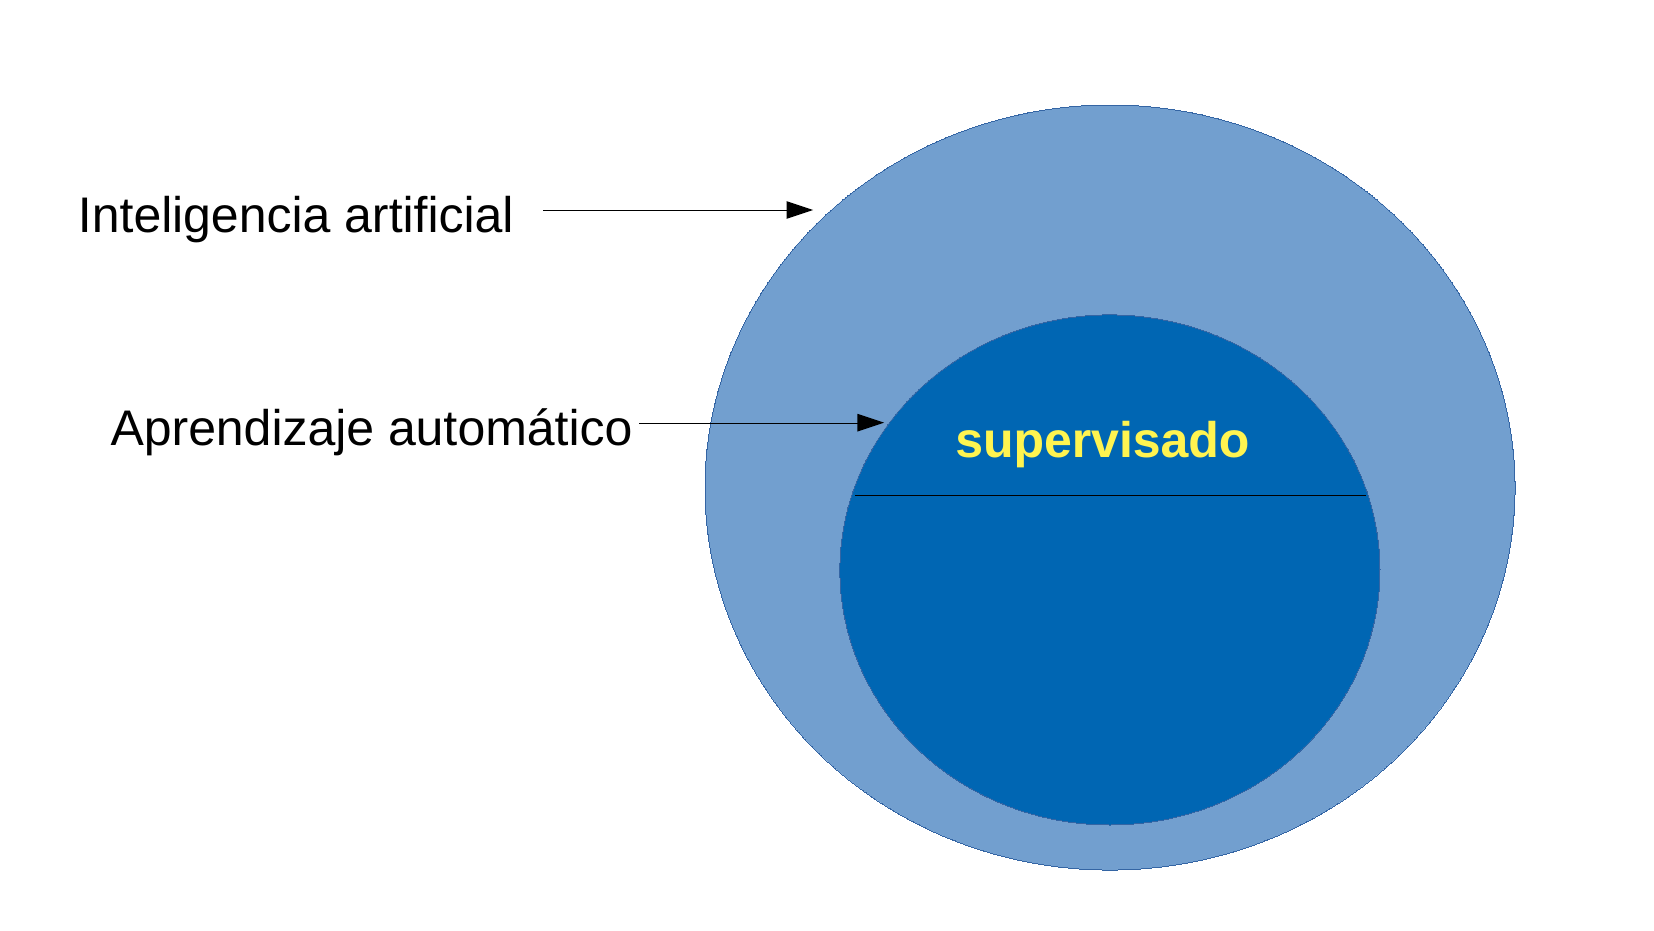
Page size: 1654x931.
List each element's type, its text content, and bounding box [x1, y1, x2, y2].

text_box Aprendizaje automático [95, 392, 671, 502]
text_box [705, 105, 1516, 871]
text_box Inteligencia artificial [63, 180, 589, 242]
text_box supervisado [885, 405, 1321, 467]
